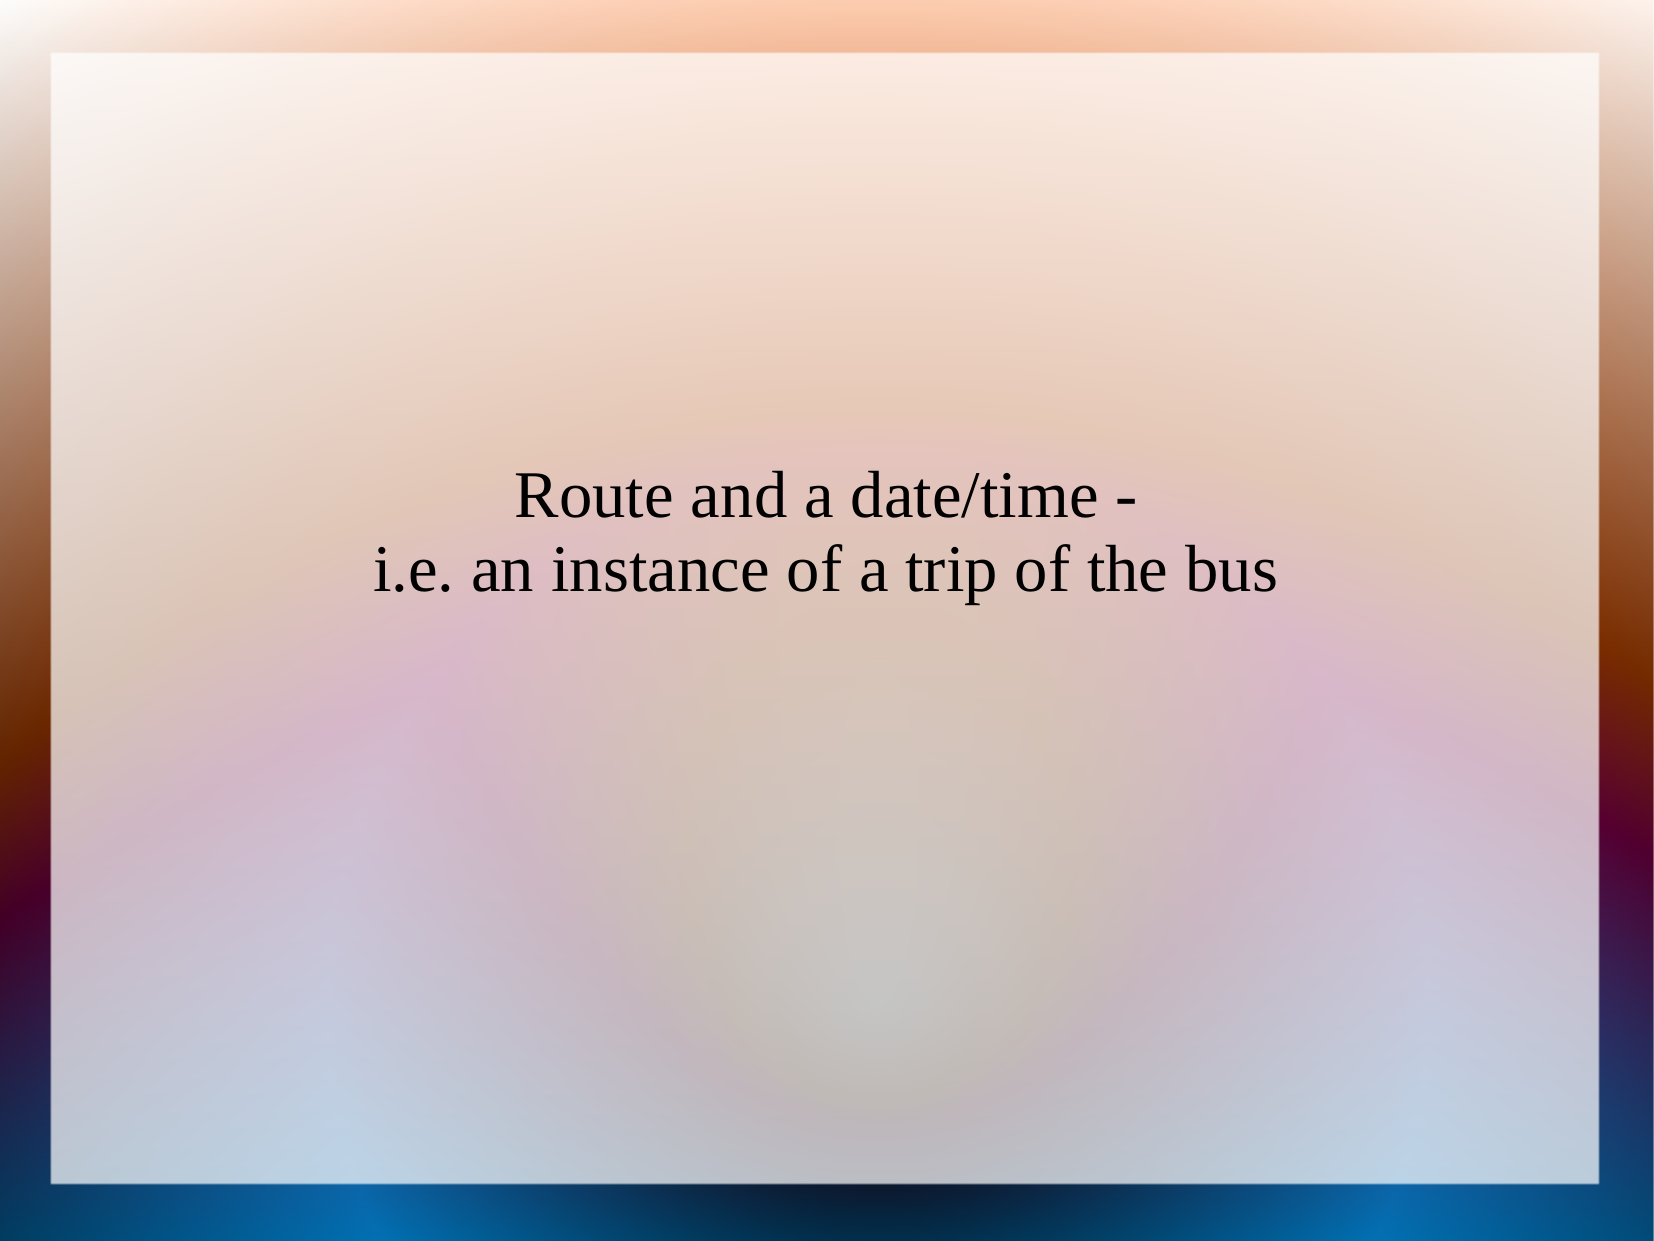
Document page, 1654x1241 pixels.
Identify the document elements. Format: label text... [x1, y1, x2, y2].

picture [0, 0, 1654, 1241]
subtitle Route and a date/time - i.e. an instance of a trip of the bus [82, 55, 1571, 1010]
